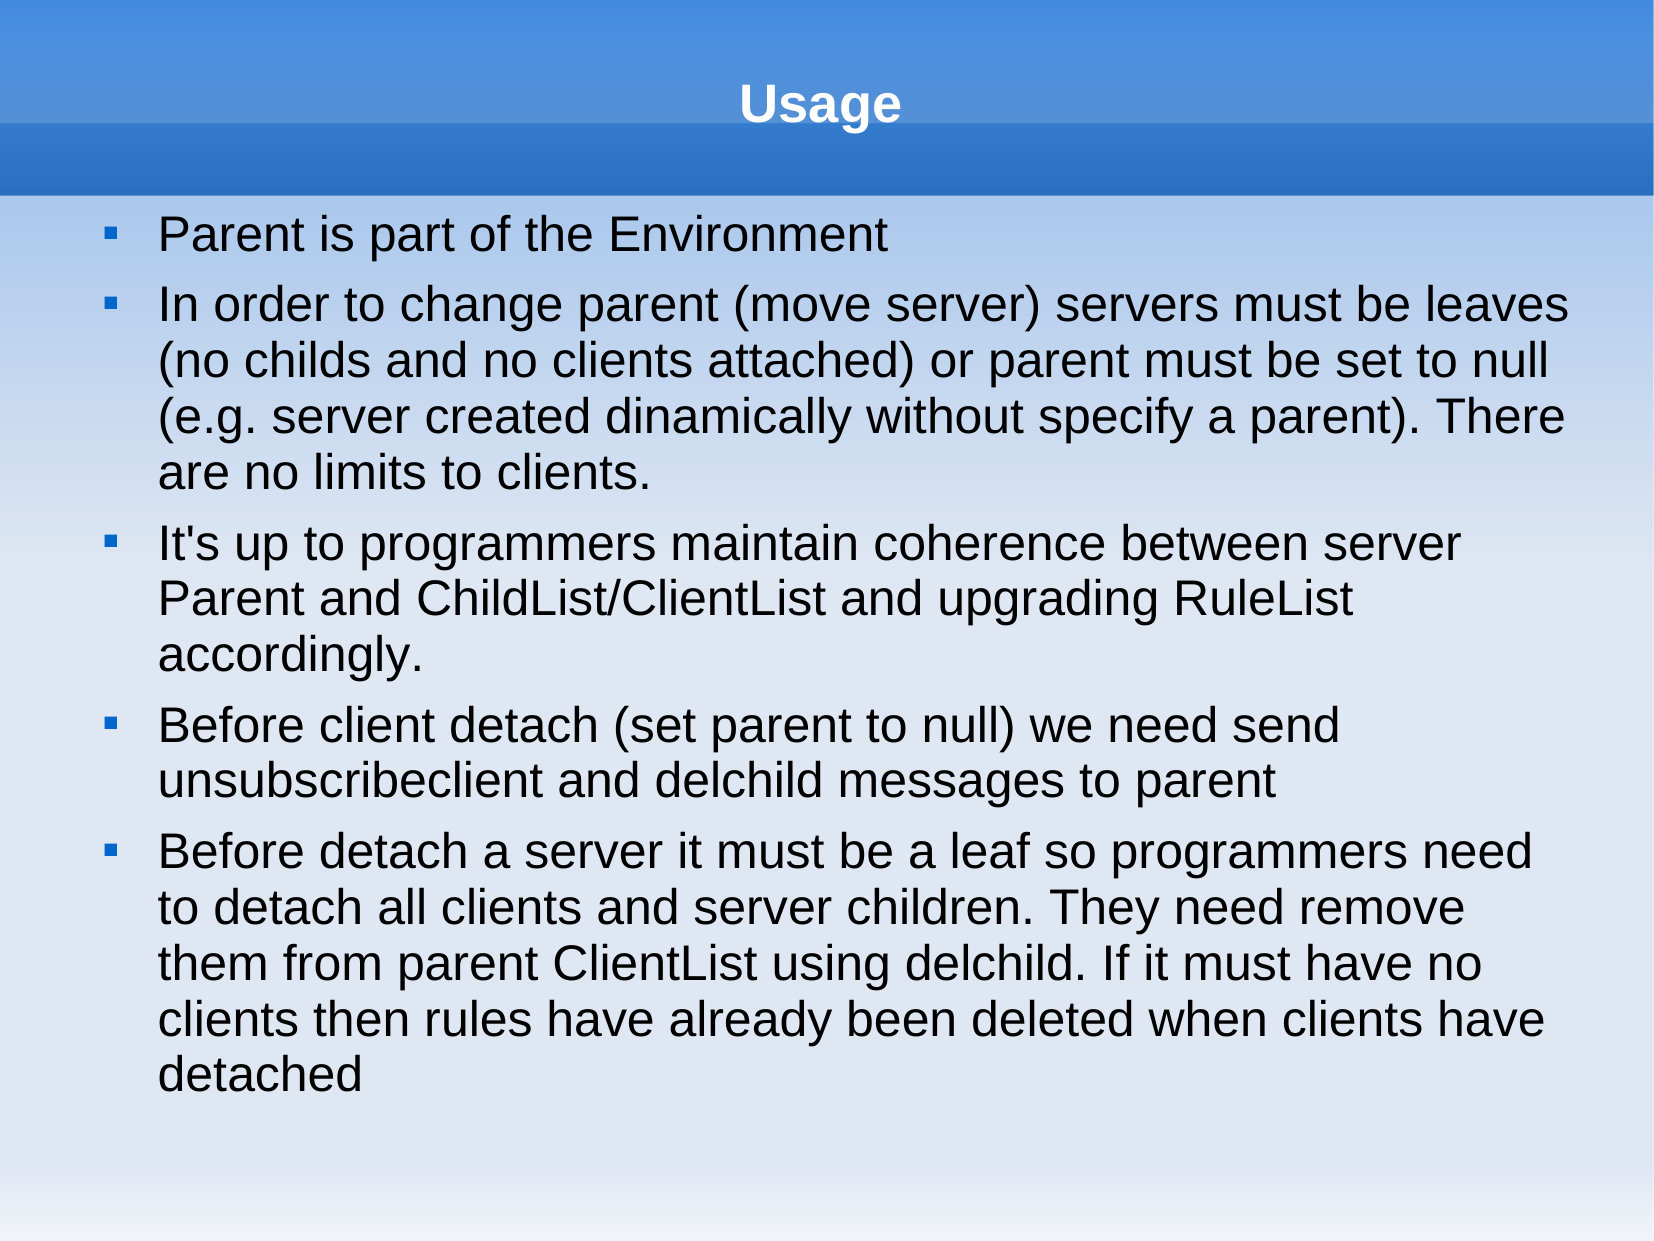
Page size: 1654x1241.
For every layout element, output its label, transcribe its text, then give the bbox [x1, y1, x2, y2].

picture [0, 0, 1654, 1241]
list Parent is part of the Environment In order to change parent (move server) servers must be leaves (no childs and no clients attached) or parent must be set to null (e.g. server created dinamically without specify a parent). There are no limits to clients. It's up to programmers maintain coherence between server Parent and ChildList/ClientList and upgrading RuleList accordingly. Before client detach (set parent to null) we need send unsubscribeclient and delchild messages to parent Before detach a server it must be a leaf so programmers need to detach all clients and server children. They need remove them from parent ClientList using delchild. If it must have no clients then rules have already been deleted when clients have detached [86, 205, 1576, 1197]
title Usage [76, 7, 1565, 200]
